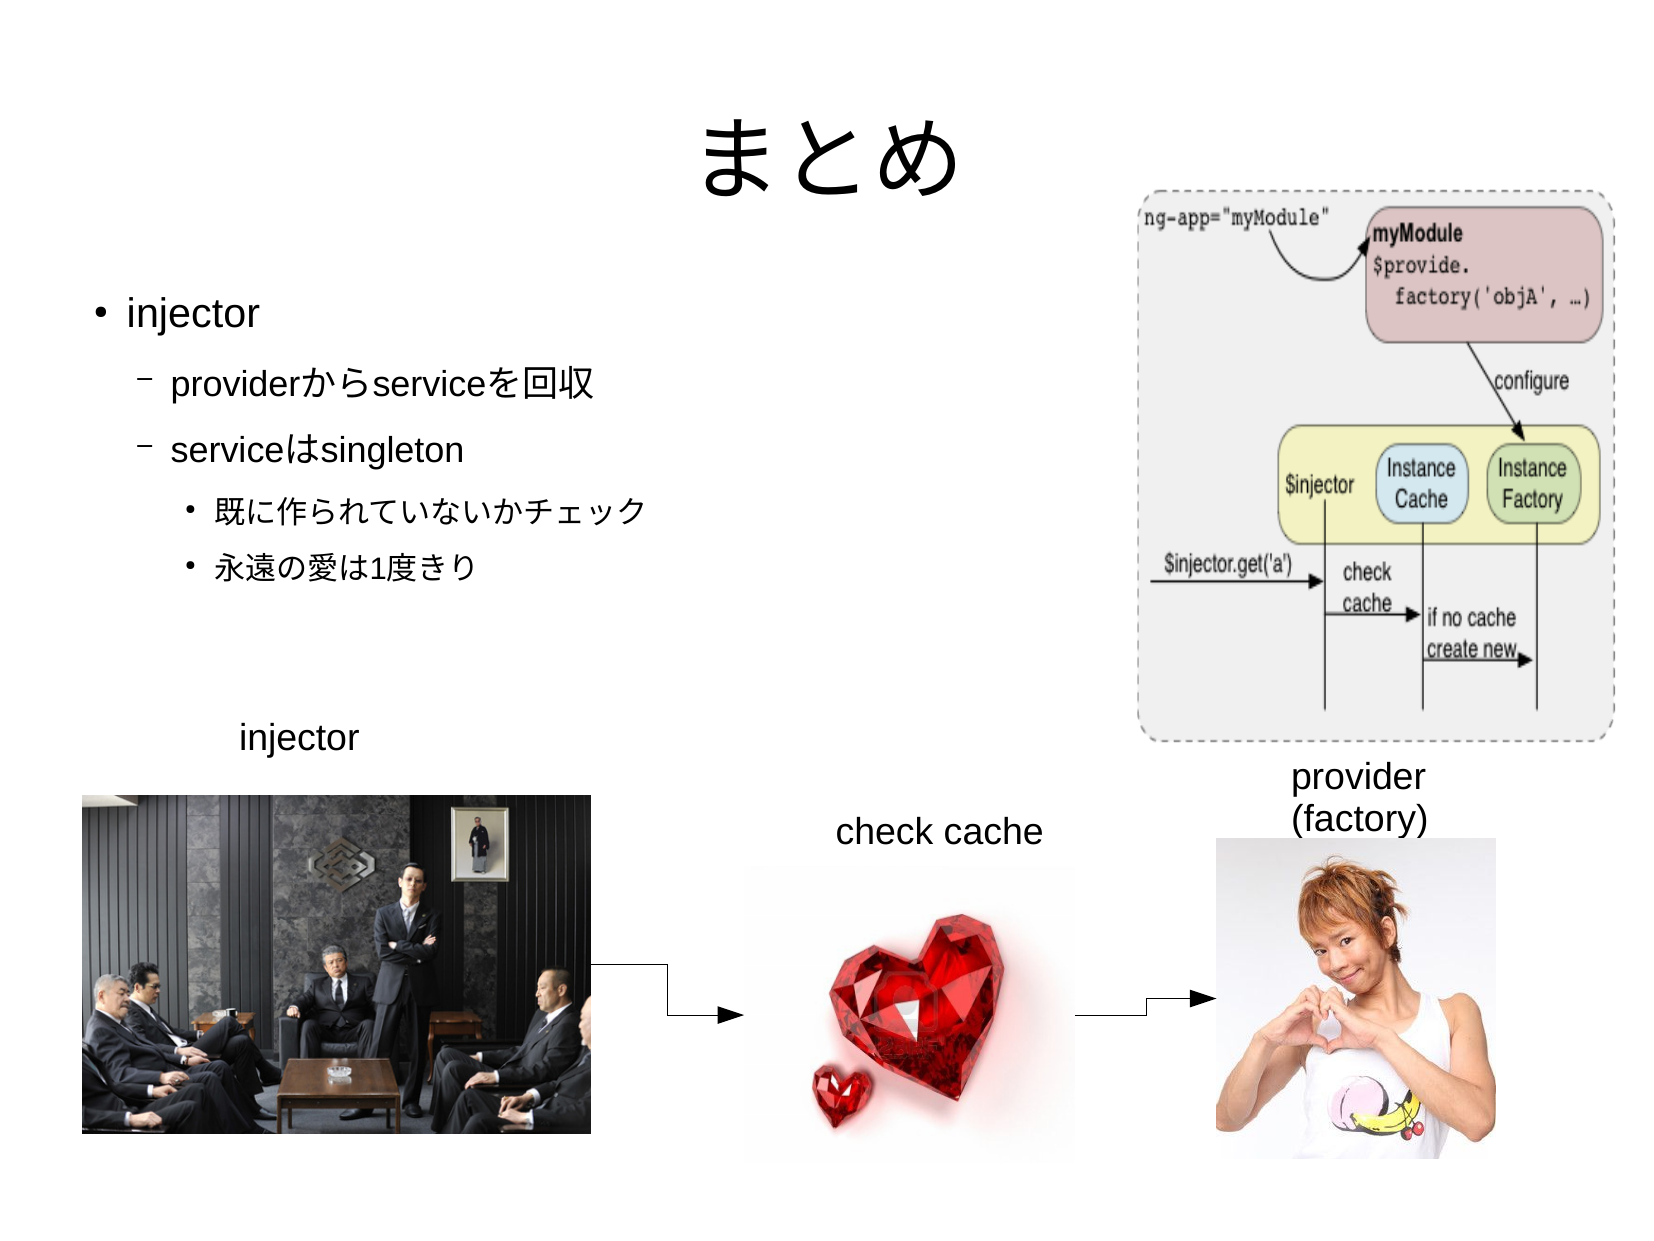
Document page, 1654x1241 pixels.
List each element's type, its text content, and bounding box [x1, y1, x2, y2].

text_box provider (factory) [1276, 748, 1477, 838]
picture [1133, 188, 1617, 745]
list injector providerからserviceを回収 serviceはsingleton 既に作られていないかチェック 永遠の愛は1度きり [82, 290, 969, 591]
picture [1216, 838, 1496, 1159]
text_box injector [224, 708, 375, 766]
title まとめ [82, 49, 1571, 257]
text_box check cache [820, 803, 1059, 860]
picture [82, 795, 591, 1134]
picture [744, 866, 1075, 1164]
